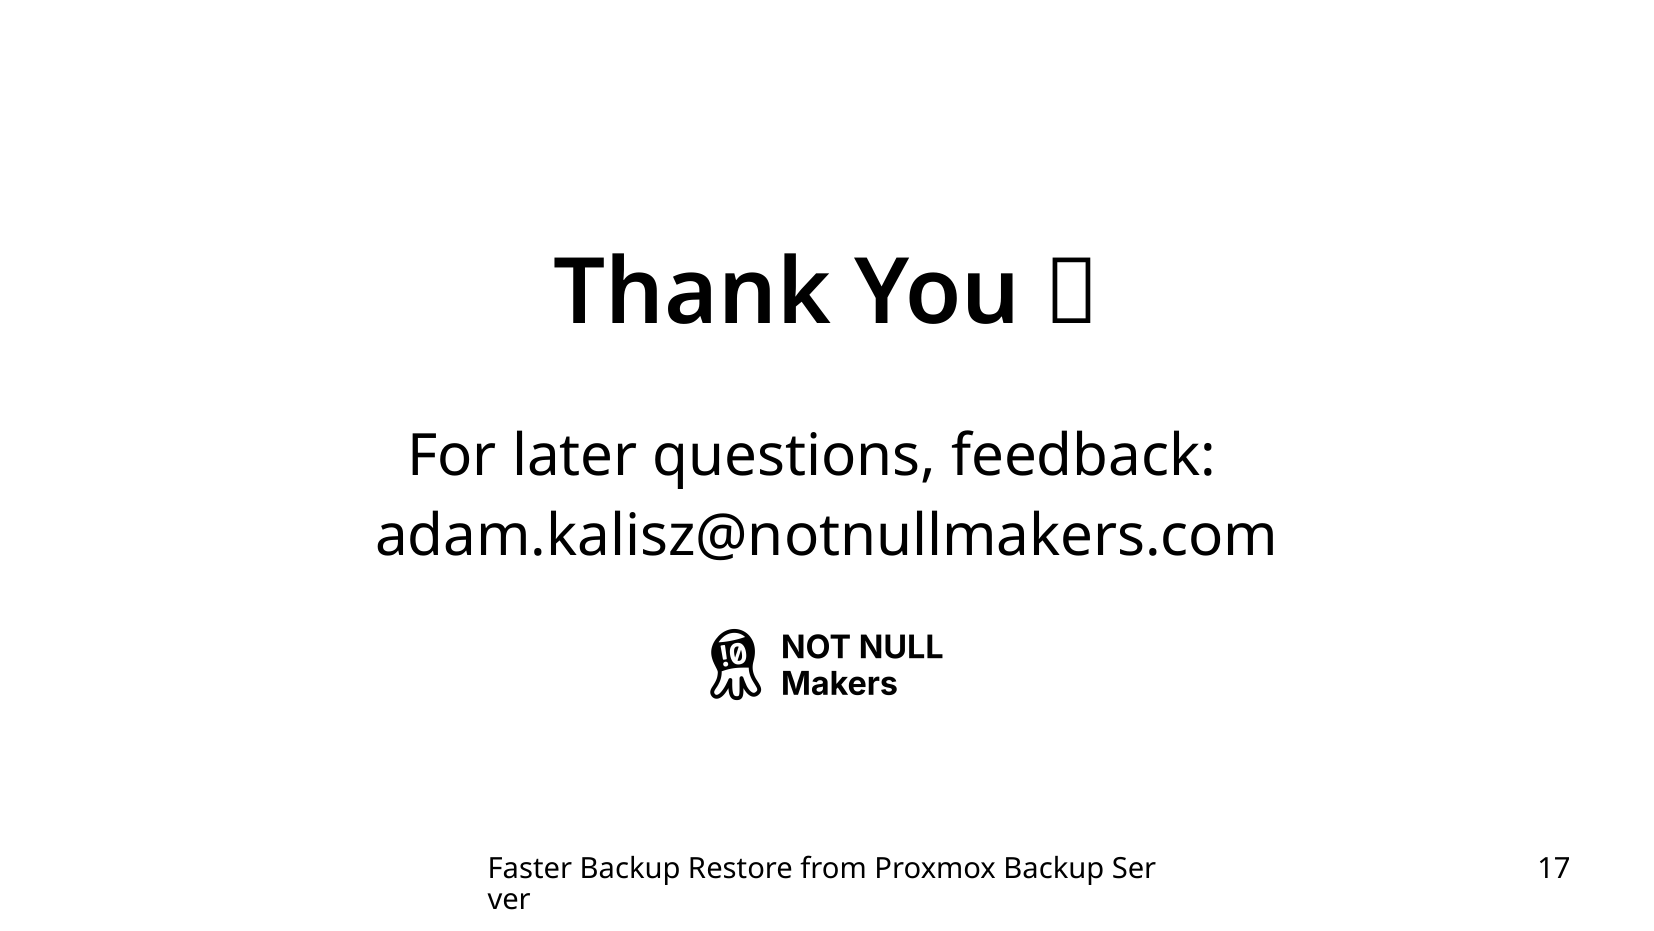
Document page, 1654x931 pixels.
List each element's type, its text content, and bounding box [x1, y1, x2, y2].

picture [676, 604, 977, 725]
title Thank You 🎉 [82, 210, 1571, 366]
title For later questions, feedback: adam.kalisz@notnullmakers.com [82, 409, 1571, 576]
